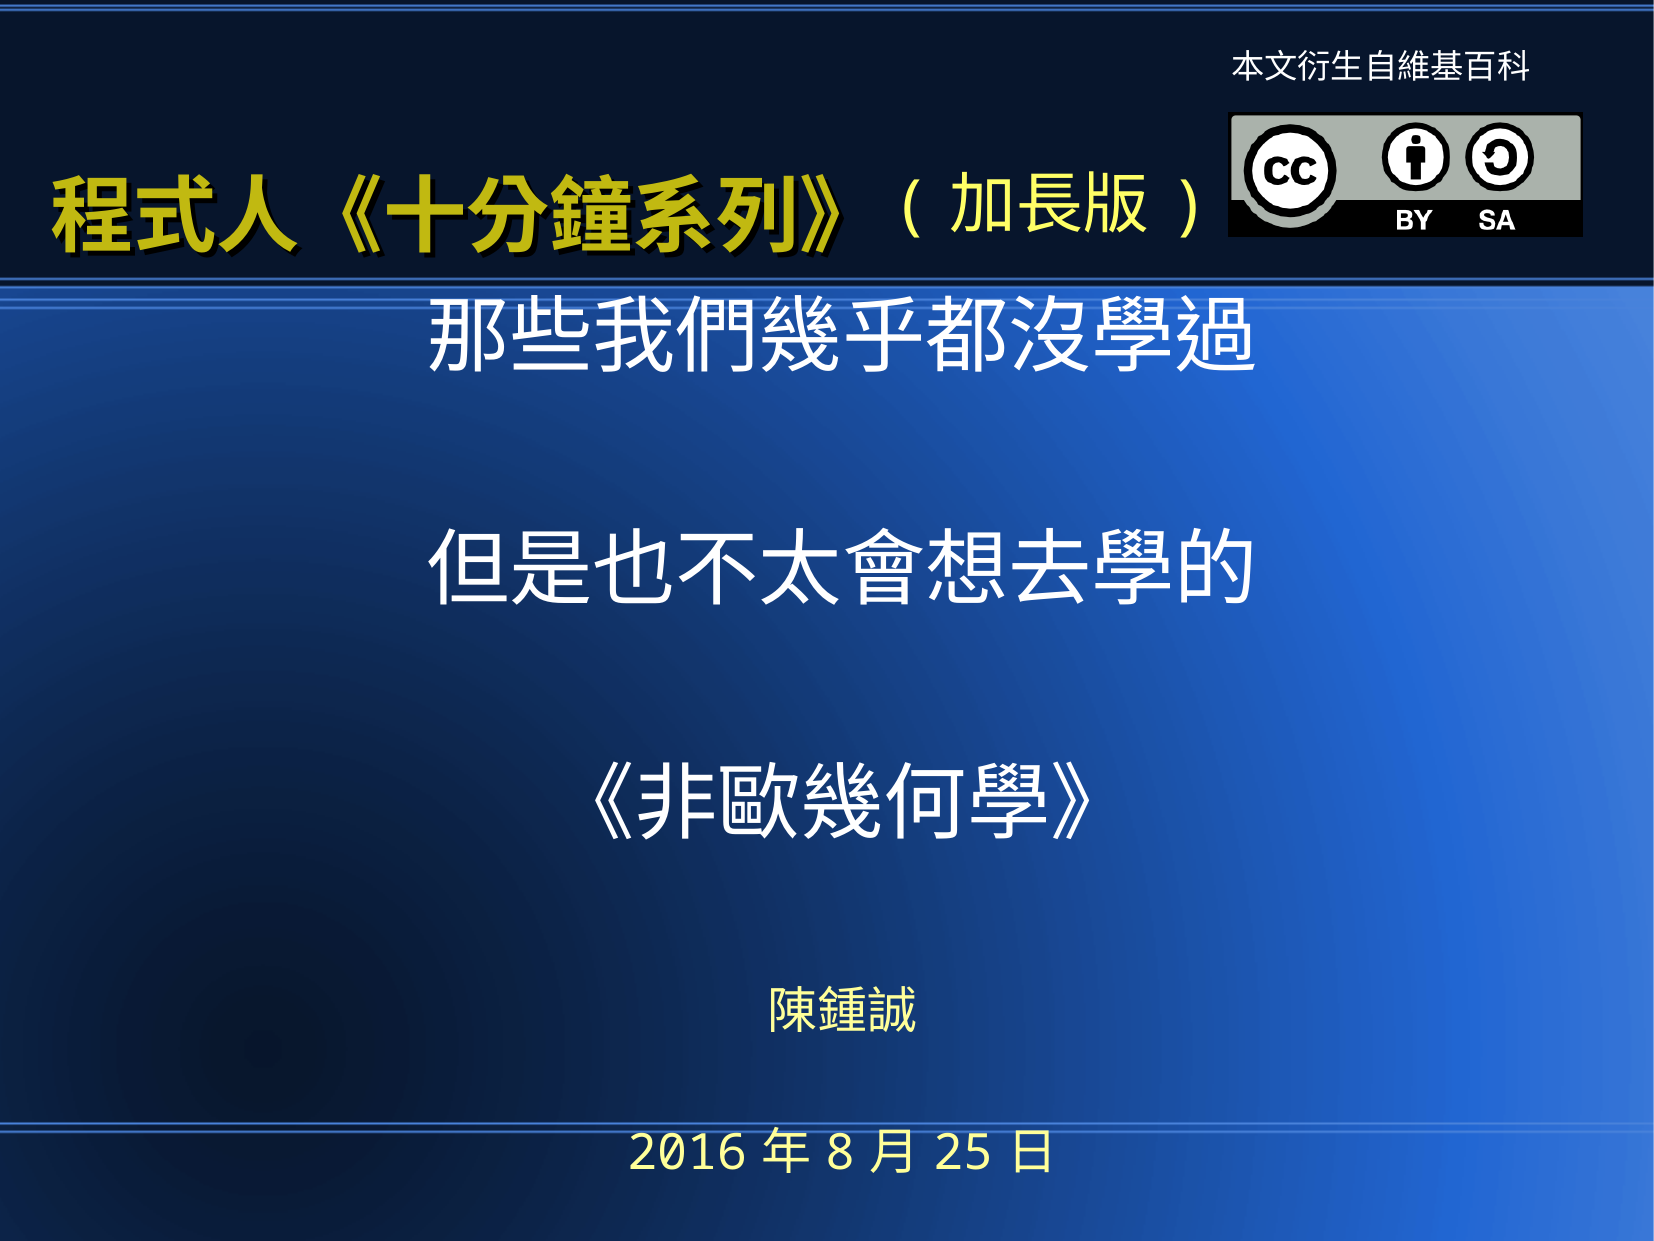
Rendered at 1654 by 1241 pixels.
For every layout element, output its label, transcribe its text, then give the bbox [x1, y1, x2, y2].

picture [0, 0, 1654, 1241]
text_box 本文衍生自維基百科 [1216, 32, 1622, 95]
text_box 程式人《十分鐘系列》 [35, 141, 981, 343]
text_box (加長版) [848, 148, 1252, 249]
subtitle 那些我們幾乎都沒學過 但是也不太會想去學的 《非歐幾何學》 陳鍾誠 2016年8月25日 [59, 326, 1626, 1126]
